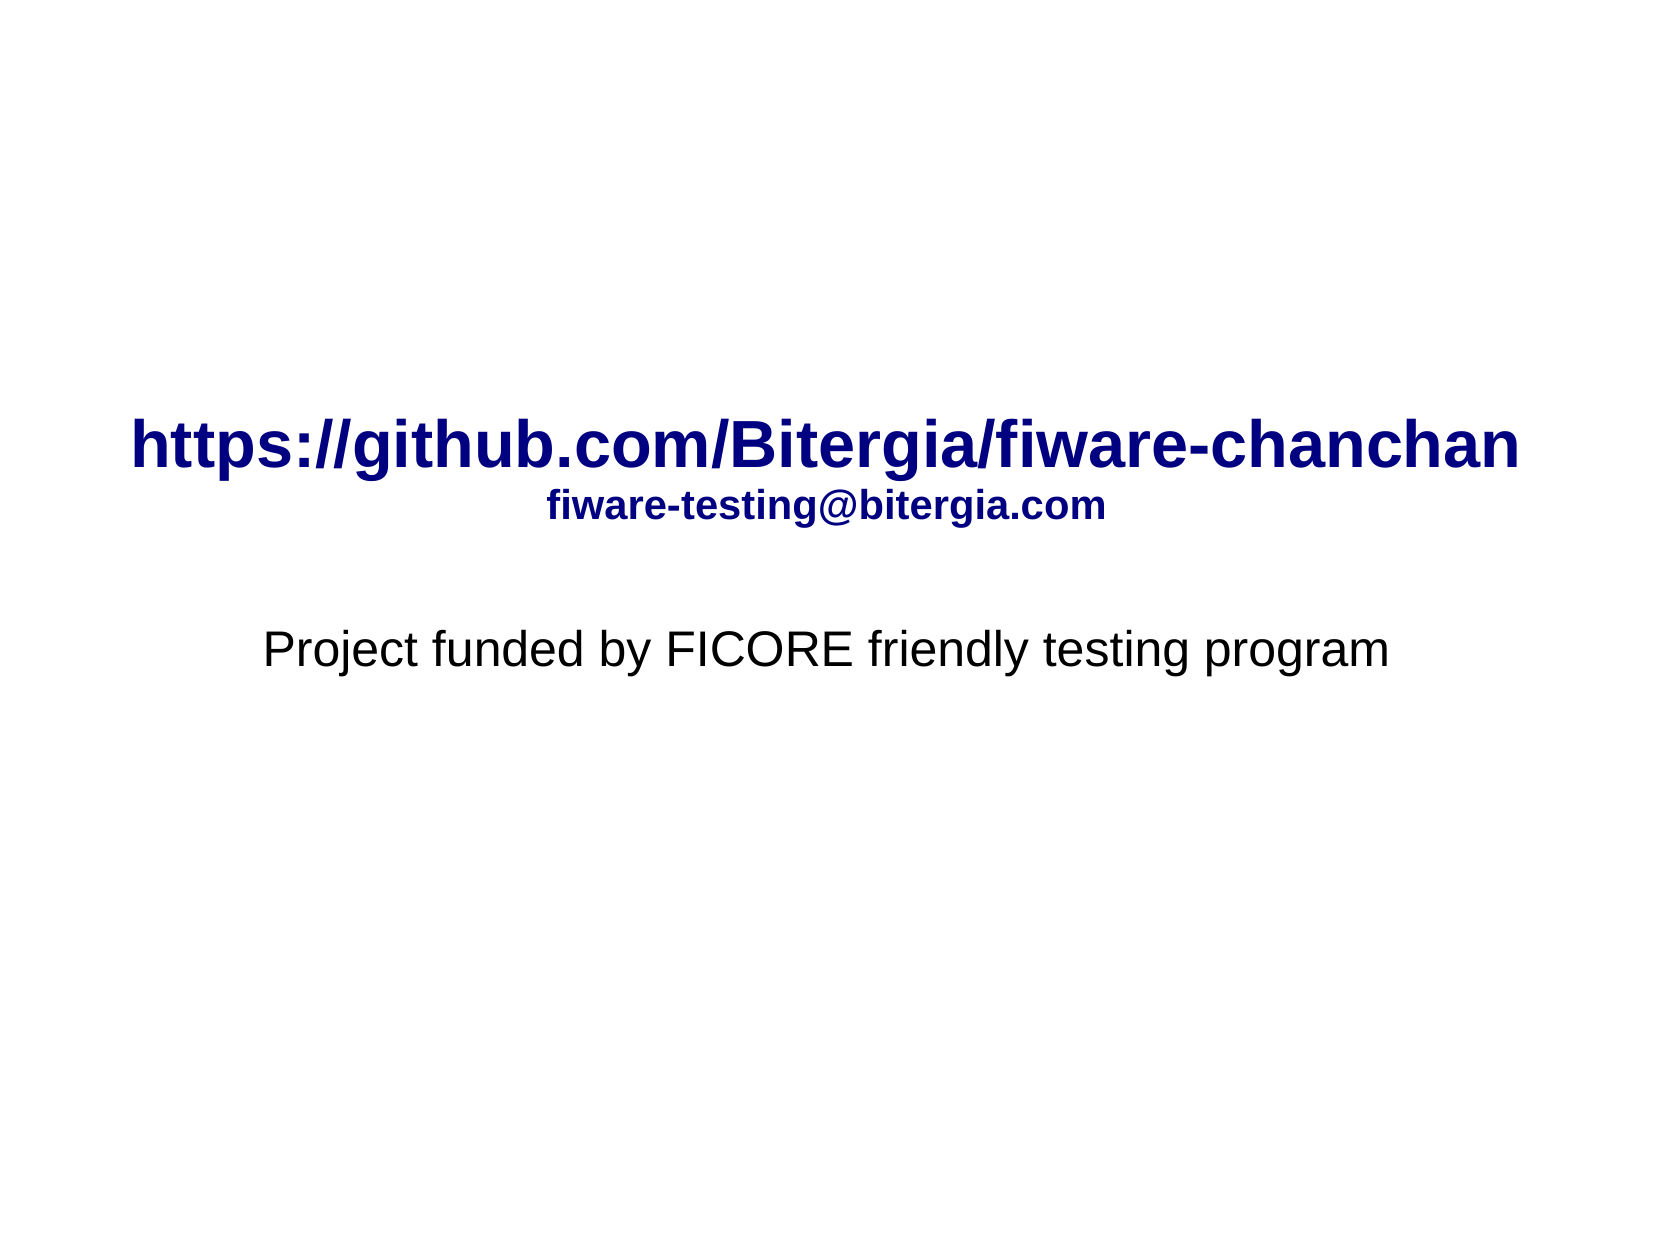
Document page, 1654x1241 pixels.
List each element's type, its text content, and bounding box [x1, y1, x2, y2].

text_box https://github.com/Bitergia/fiware-chanchan fiware-testing@bitergia.com Project funded by FICORE friendly testing program [35, 307, 1619, 729]
